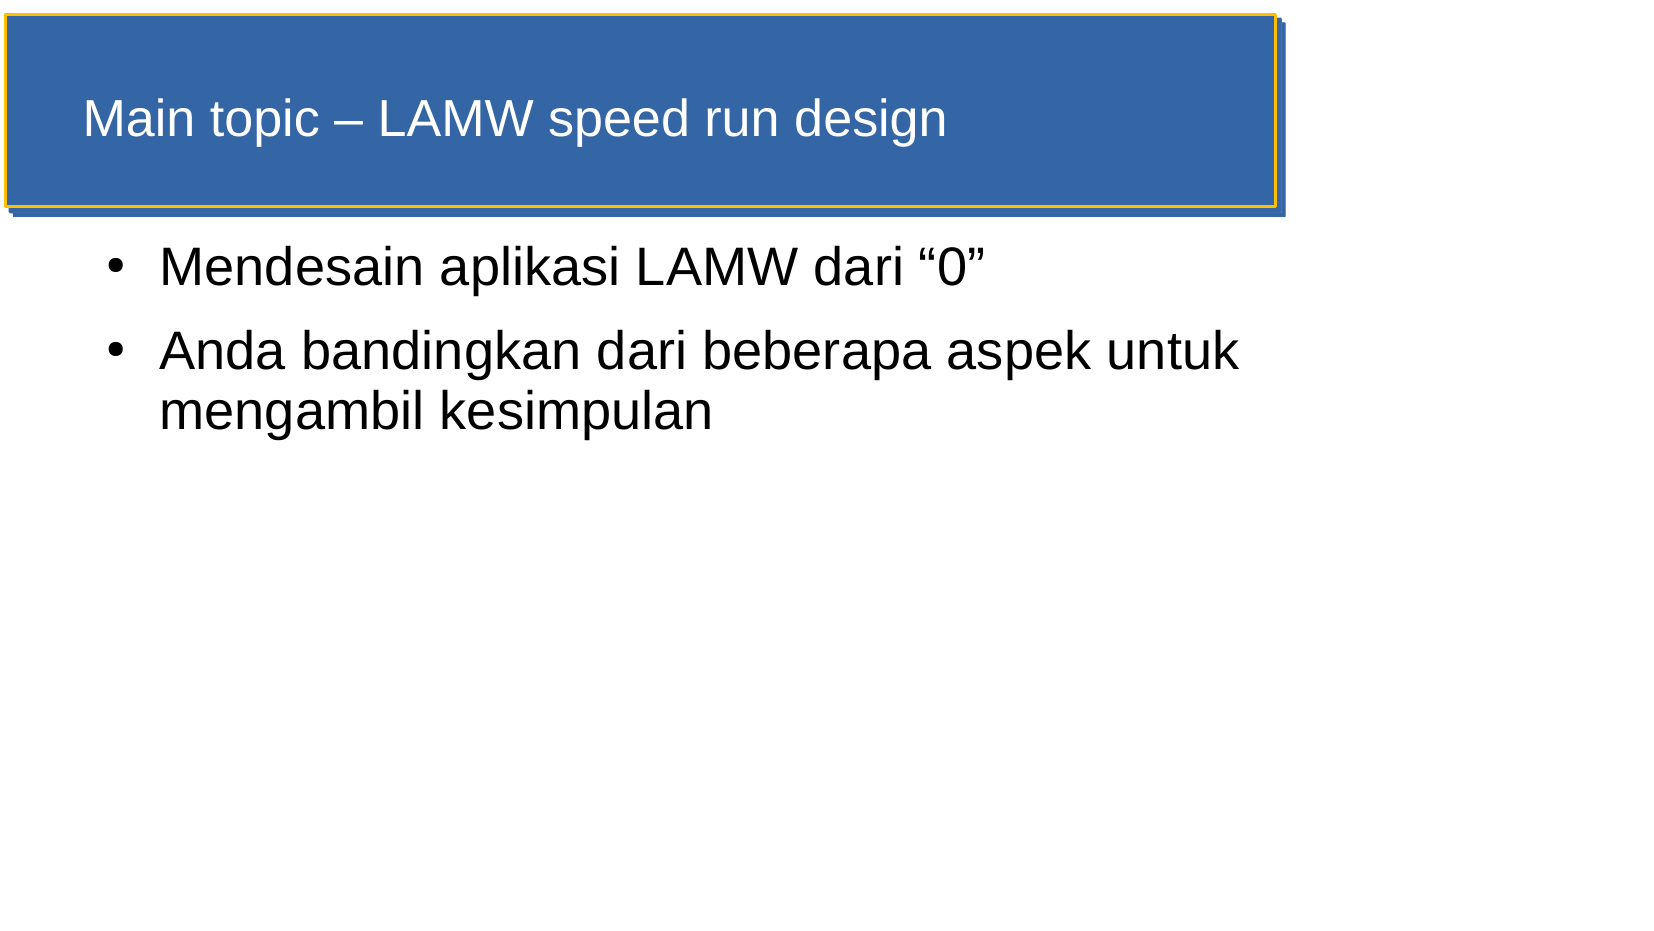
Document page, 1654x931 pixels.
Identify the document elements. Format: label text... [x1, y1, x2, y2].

list Mendesain aplikasi LAMW dari “0” Anda bandingkan dari beberapa aspek untuk mengambil kesimpulan [88, 236, 1313, 798]
title Main topic – LAMW speed run design [82, 25, 1235, 212]
